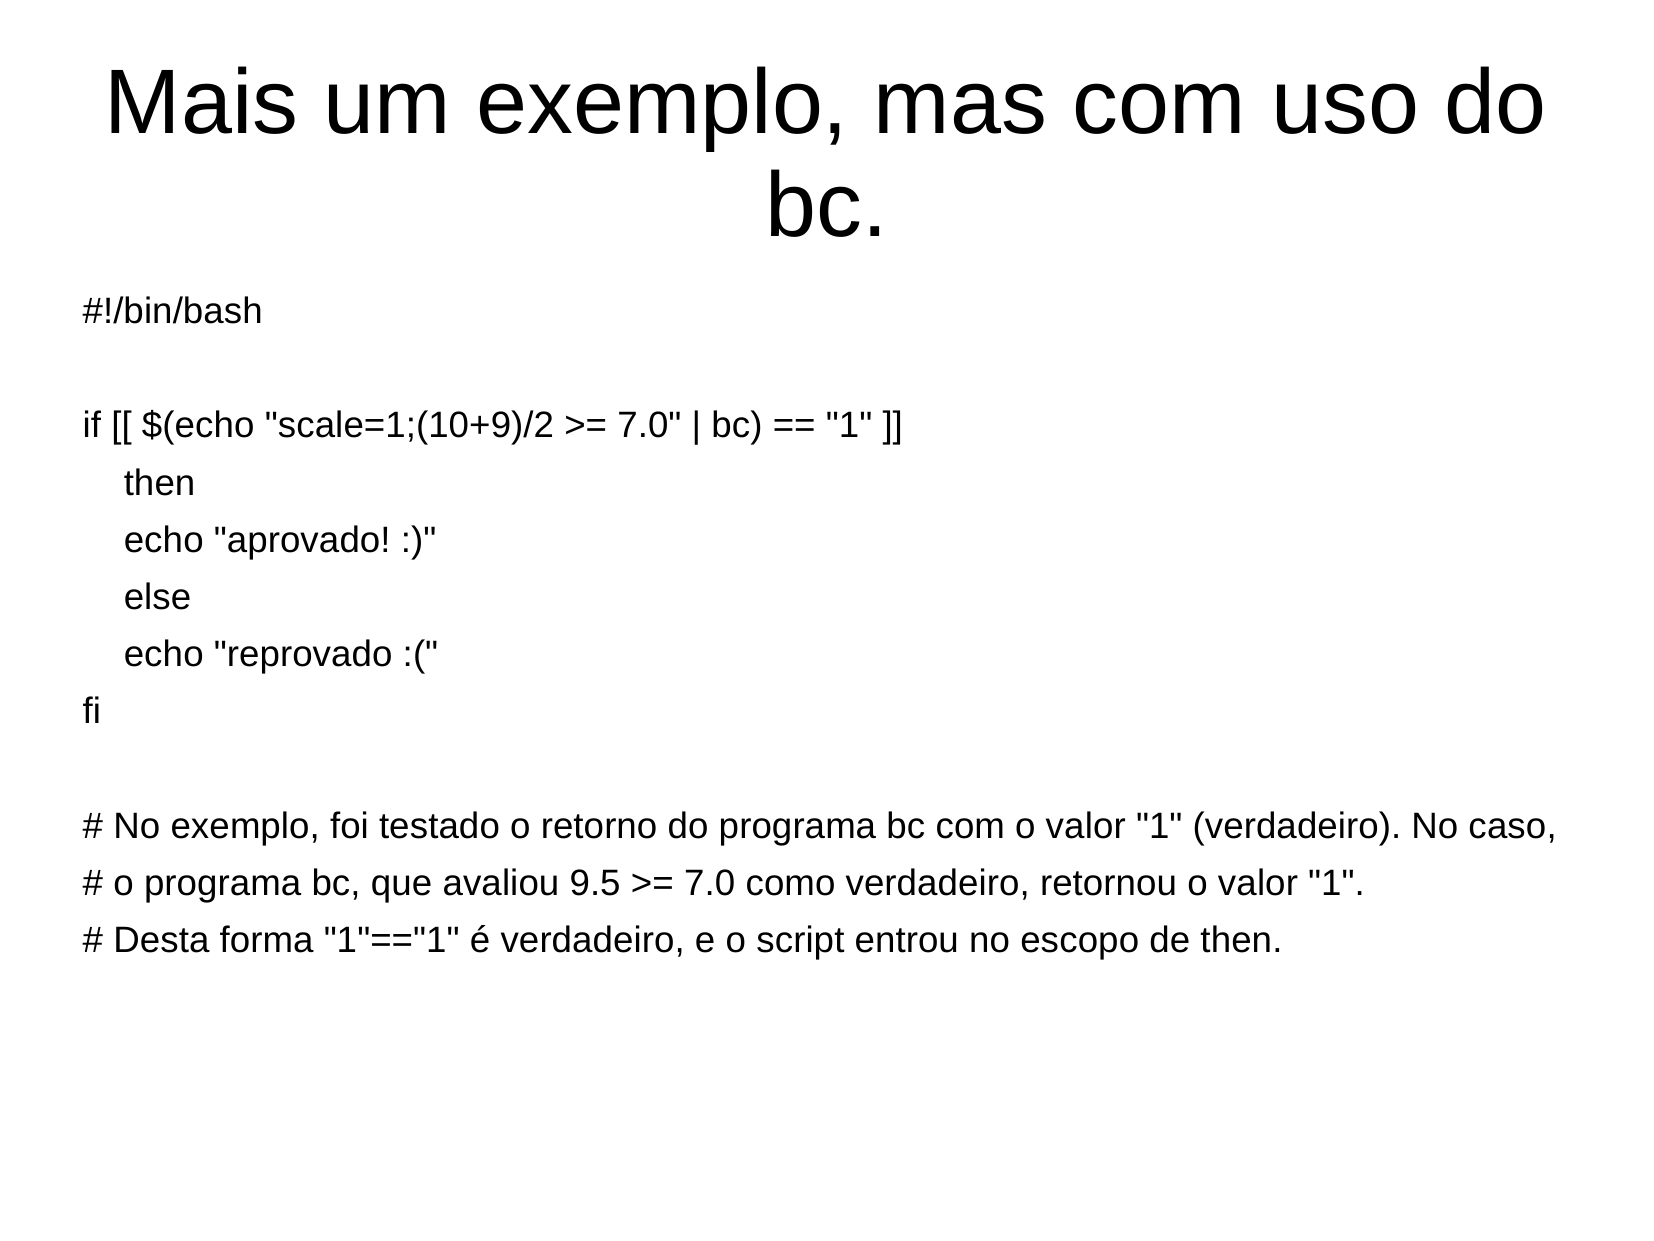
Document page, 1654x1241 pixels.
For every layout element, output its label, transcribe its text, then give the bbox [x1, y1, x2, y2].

list #!/bin/bash if [[ $(echo "scale=1;(10+9)/2 >= 7.0" | bc) == "1" ]] then echo "aprovado! :)" else echo "reprovado :(" fi # No exemplo, foi testado o retorno do programa bc com o valor "1" (verdadeiro). No caso, # o programa bc, que avaliou 9.5 >= 7.0 como verdadeiro, retornou o valor "1". # Desta forma "1"=="1" é verdadeiro, e o script entrou no escopo de then. [82, 290, 1571, 1010]
title Mais um exemplo, mas com uso do bc. [82, 39, 1571, 267]
